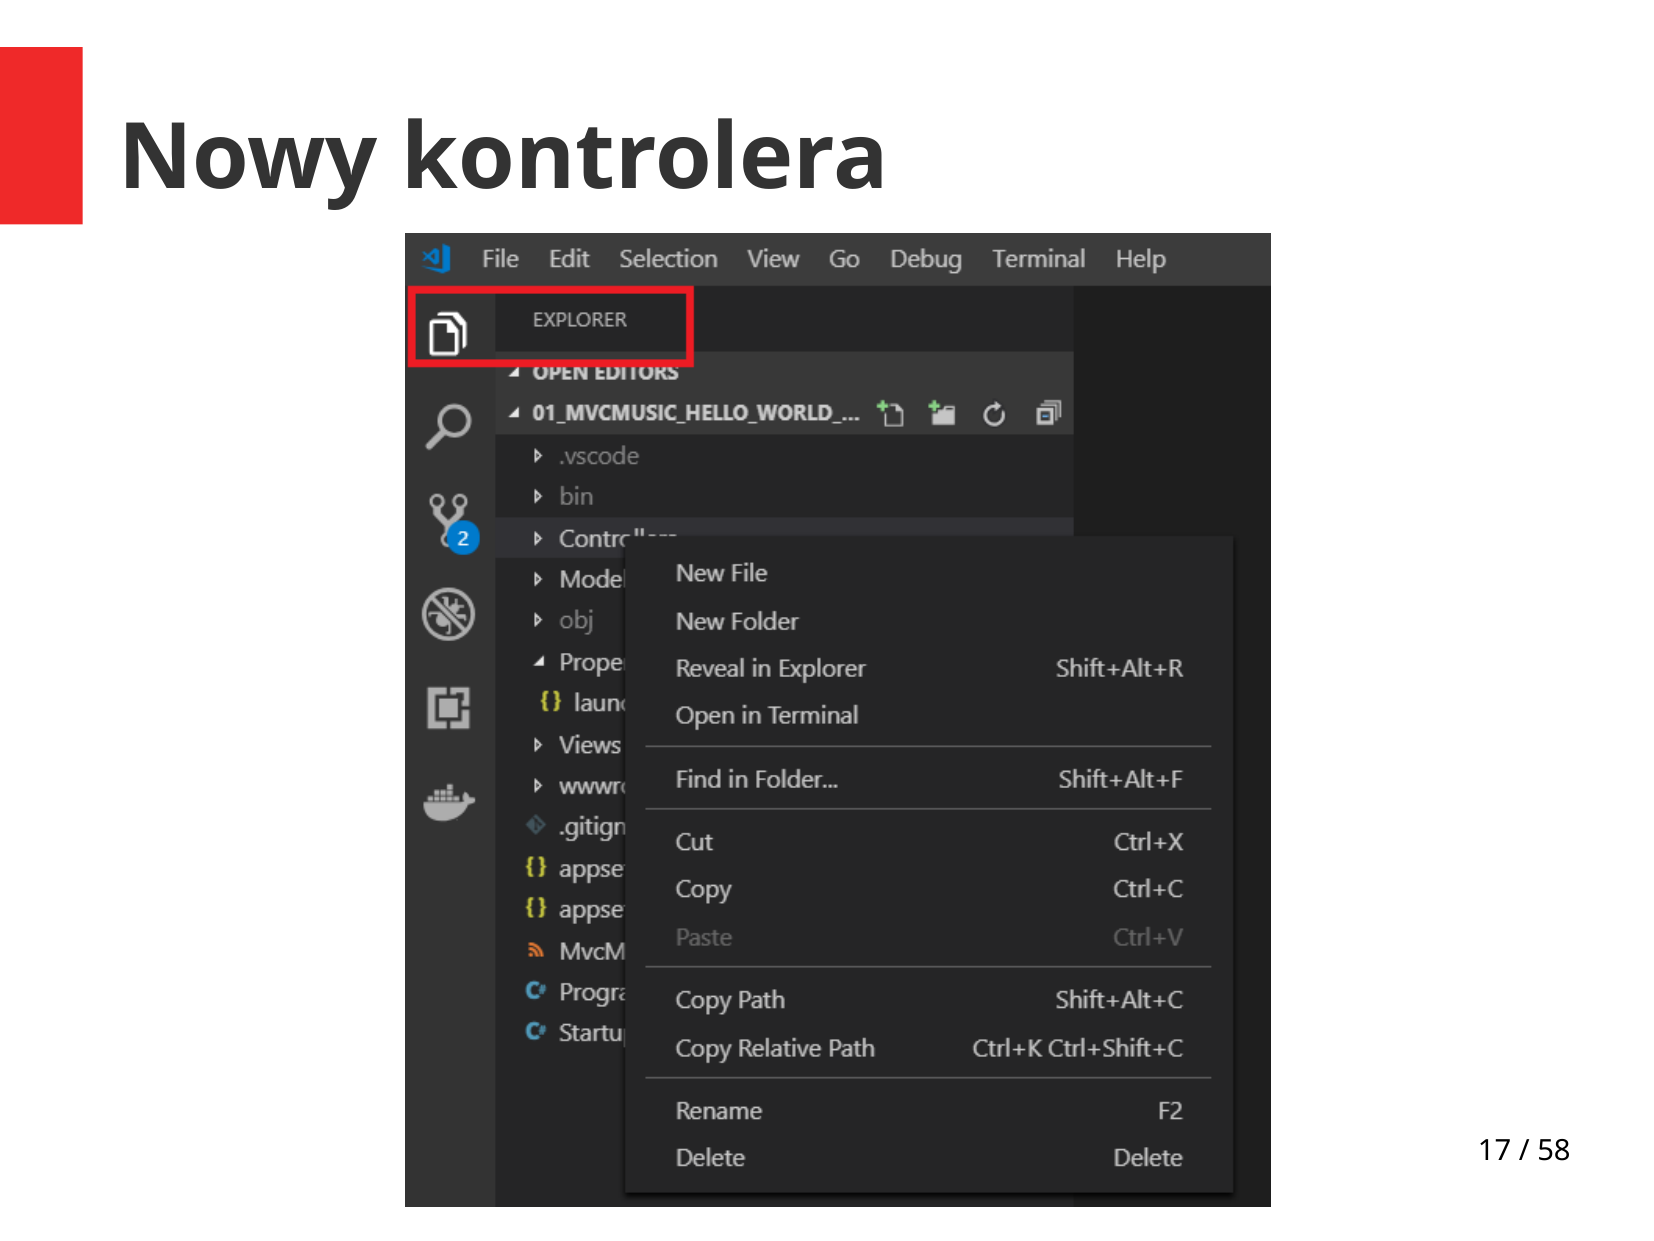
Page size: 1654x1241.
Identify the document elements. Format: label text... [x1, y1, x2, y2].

title Nowy kontrolera [118, 49, 1571, 257]
picture [405, 233, 1271, 1207]
